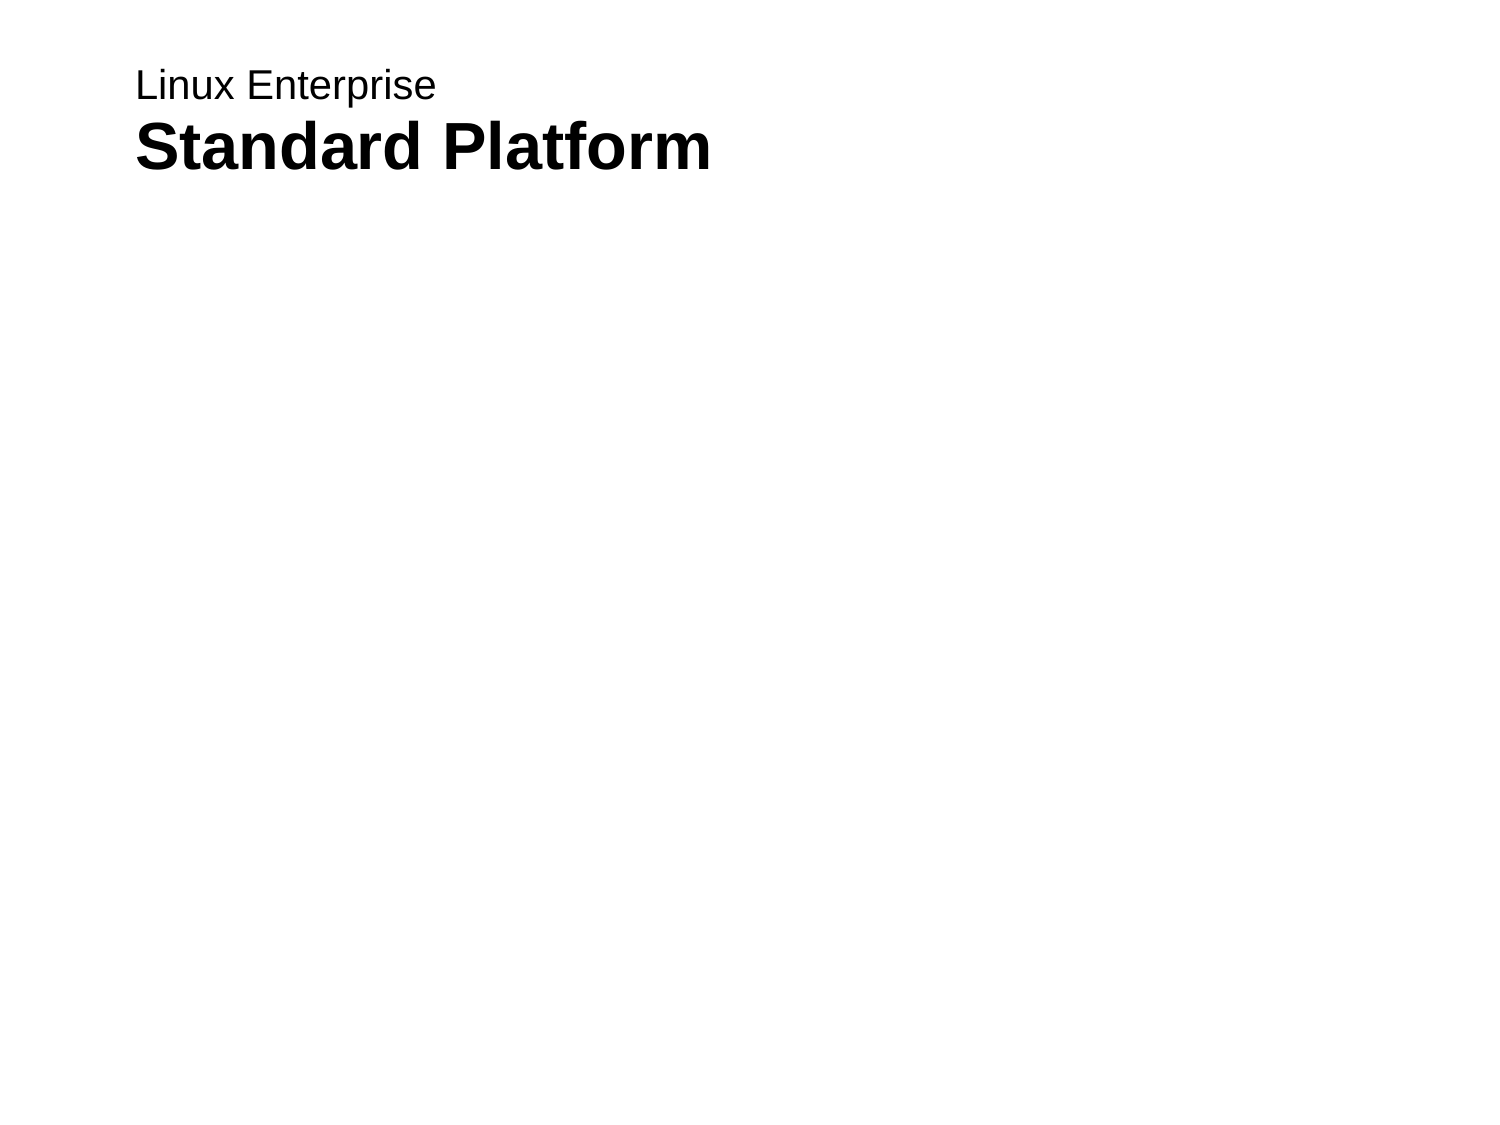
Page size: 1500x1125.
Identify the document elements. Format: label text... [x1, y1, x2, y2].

title Linux Enterprise Standard Platform [135, 41, 1372, 204]
